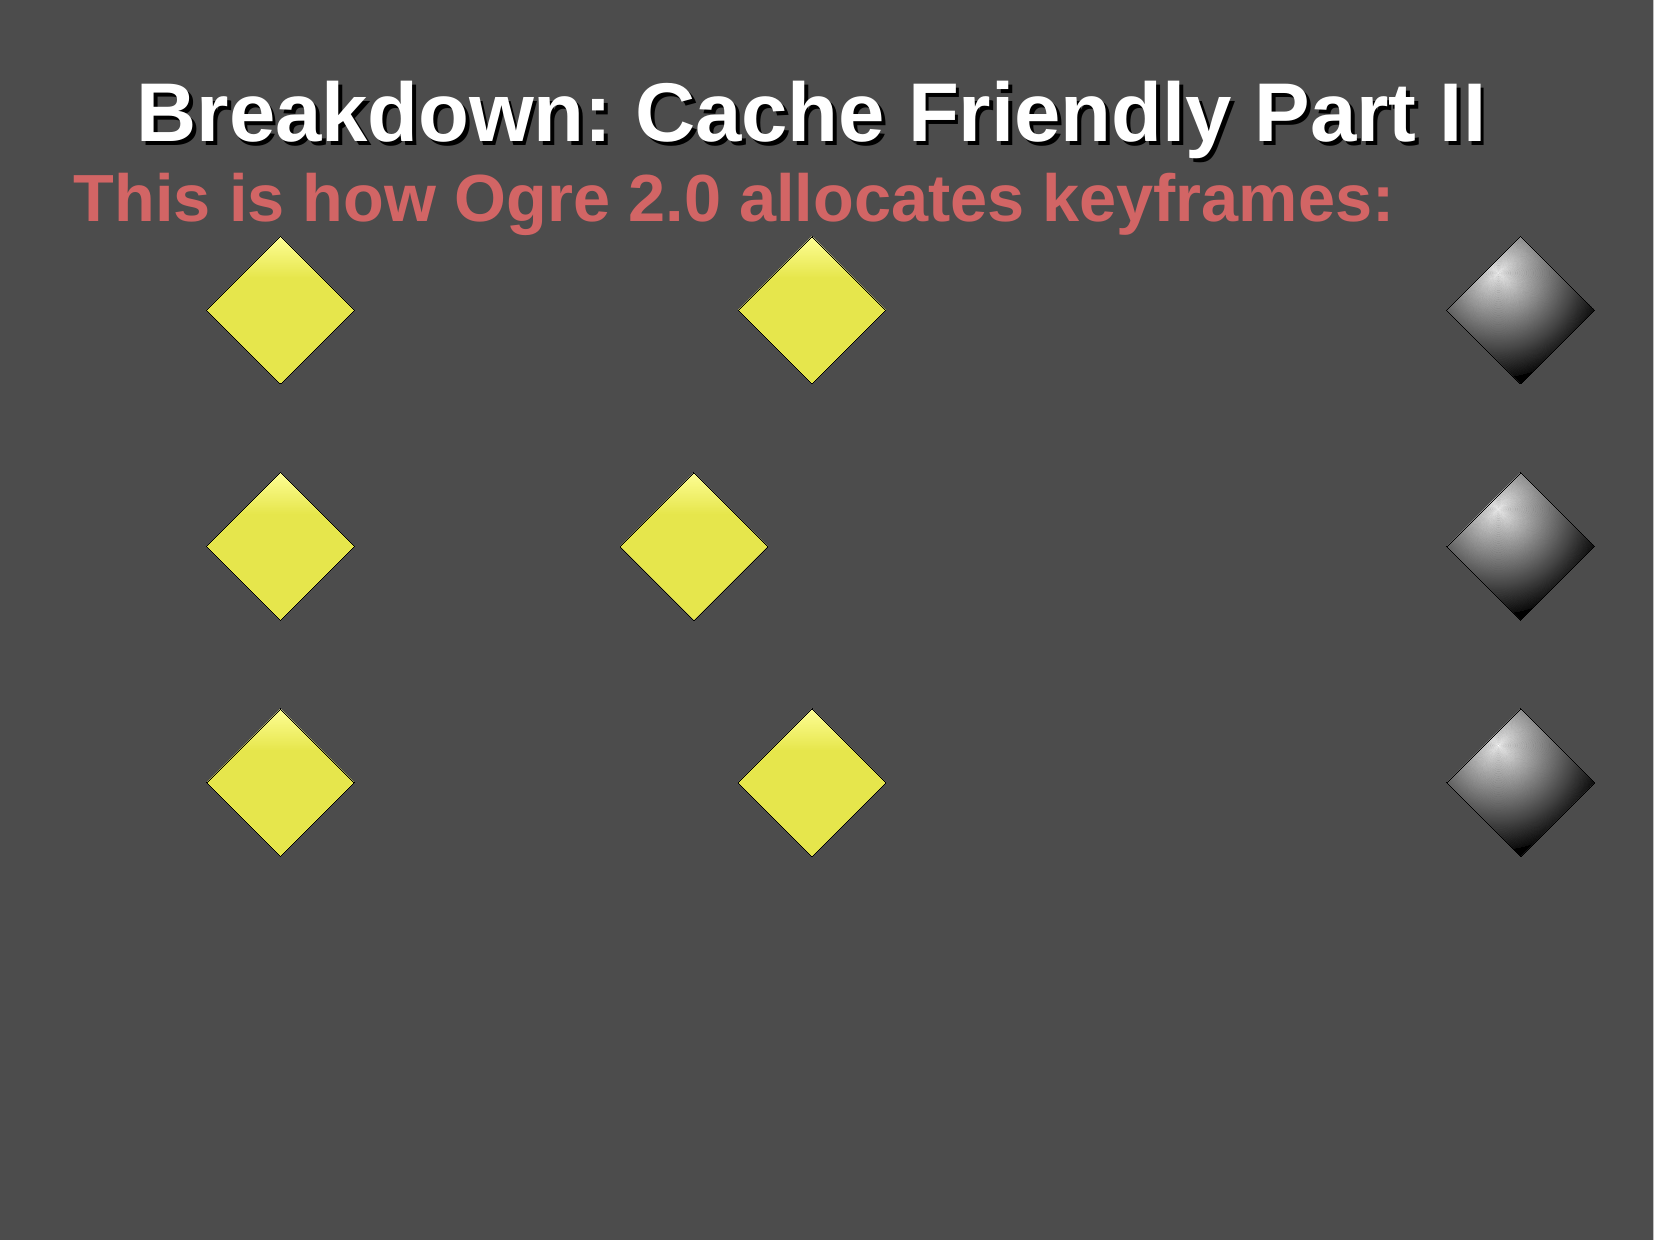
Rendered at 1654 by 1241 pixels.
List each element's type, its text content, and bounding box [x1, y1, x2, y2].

text_box [206, 244, 355, 384]
text_box [738, 244, 886, 384]
text_box [620, 472, 768, 621]
text_box [1446, 472, 1595, 621]
text_box [738, 708, 886, 857]
text_box [1446, 708, 1595, 857]
text_box [1446, 244, 1595, 384]
text_box [206, 708, 355, 857]
text_box Breakdown: Cache Friendly Part II [88, 59, 1536, 153]
text_box This is how Ogre 2.0 allocates keyframes: [59, 153, 1565, 244]
text_box [206, 472, 355, 621]
